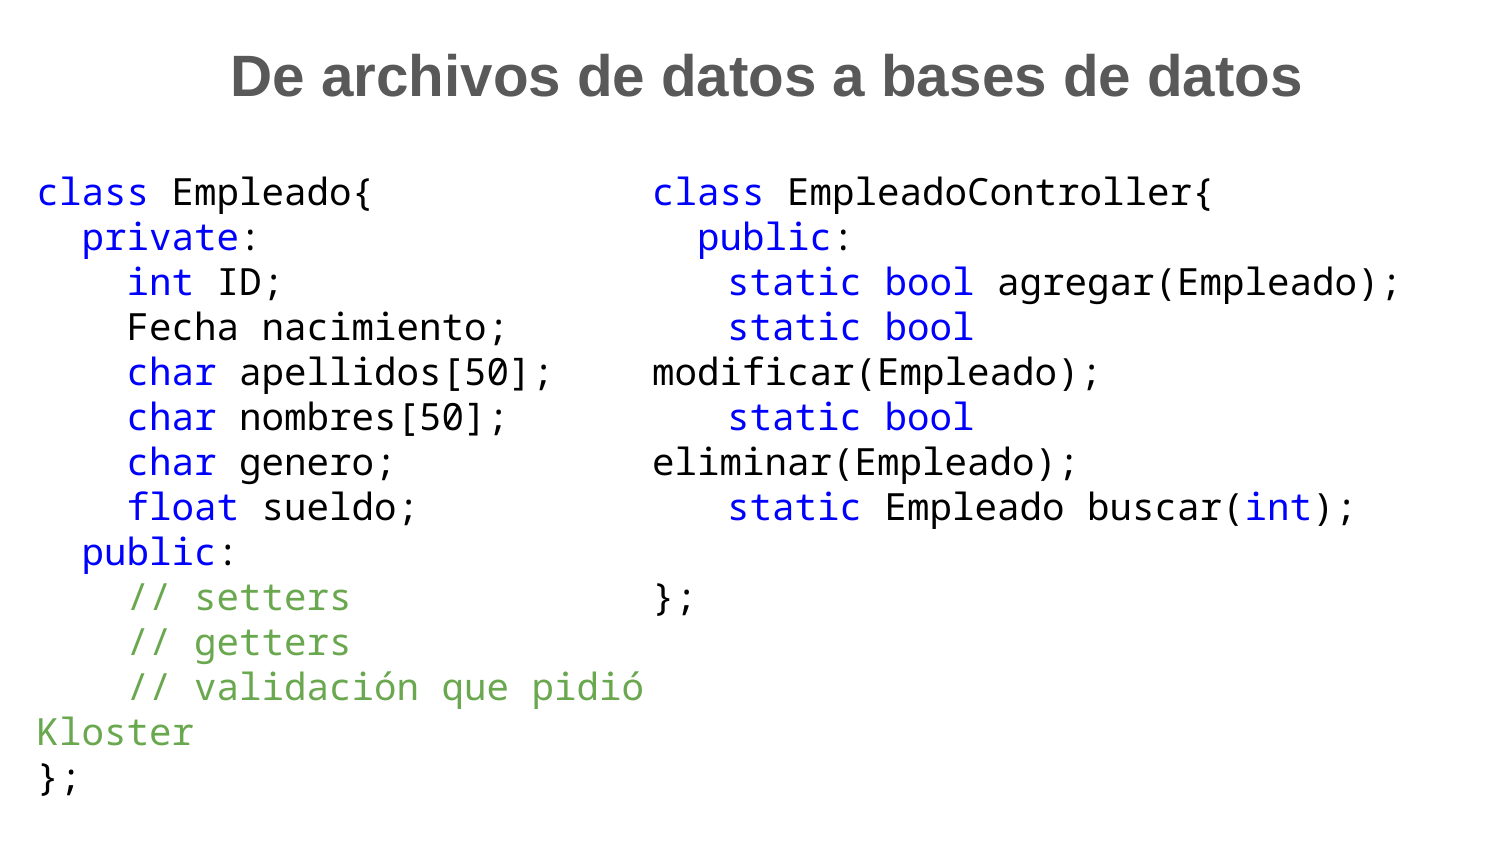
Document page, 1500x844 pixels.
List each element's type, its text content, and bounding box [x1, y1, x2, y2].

text_box class EmpleadoController{ public: static bool agregar(Empleado); static bool modificar(Empleado); static bool eliminar(Empleado); static Empleado buscar(int); }; [637, 153, 1420, 778]
subtitle De archivos de datos a bases de datos [68, 23, 1467, 154]
text_box class Empleado{ private: int ID; Fecha nacimiento; char apellidos[50]; char nombres[50]; char genero; float sueldo; public: // setters // getters // validación que pidió Kloster }; [21, 153, 637, 778]
